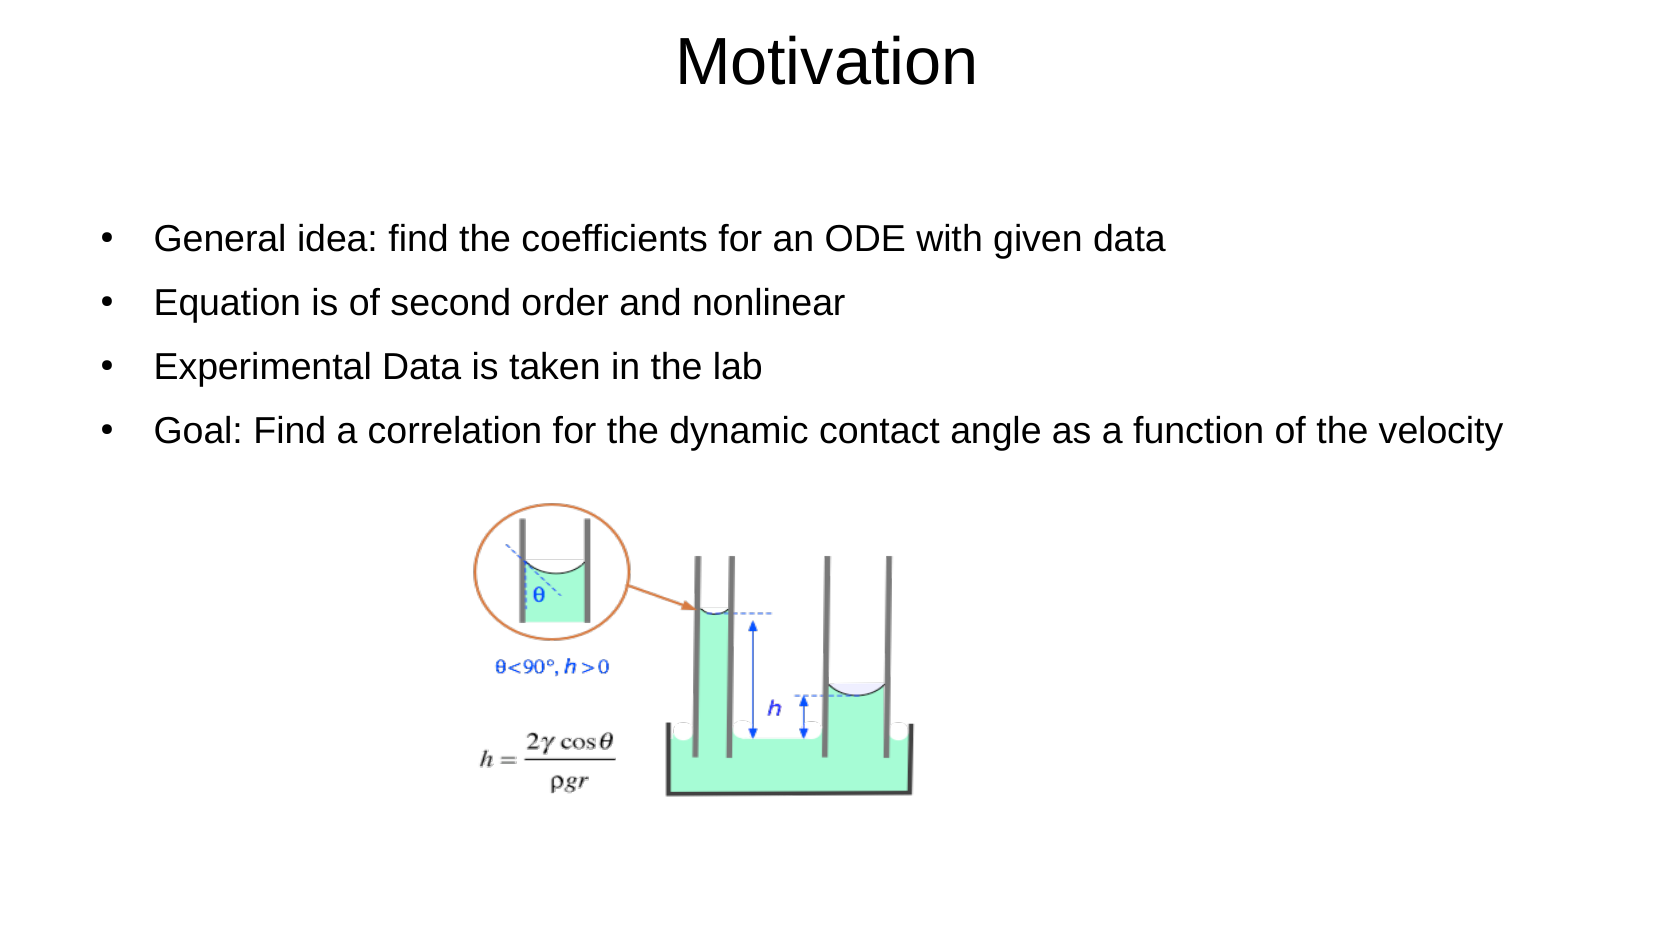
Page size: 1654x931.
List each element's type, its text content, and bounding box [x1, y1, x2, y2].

picture [471, 501, 916, 799]
title Motivation [82, 8, 1571, 116]
list General idea: find the coefficients for an ODE with given data Equation is of second order and nonlinear Experimental Data is taken in the lab Goal: Find a correlation for the dynamic contact angle as a function of the velocity [82, 217, 1571, 758]
